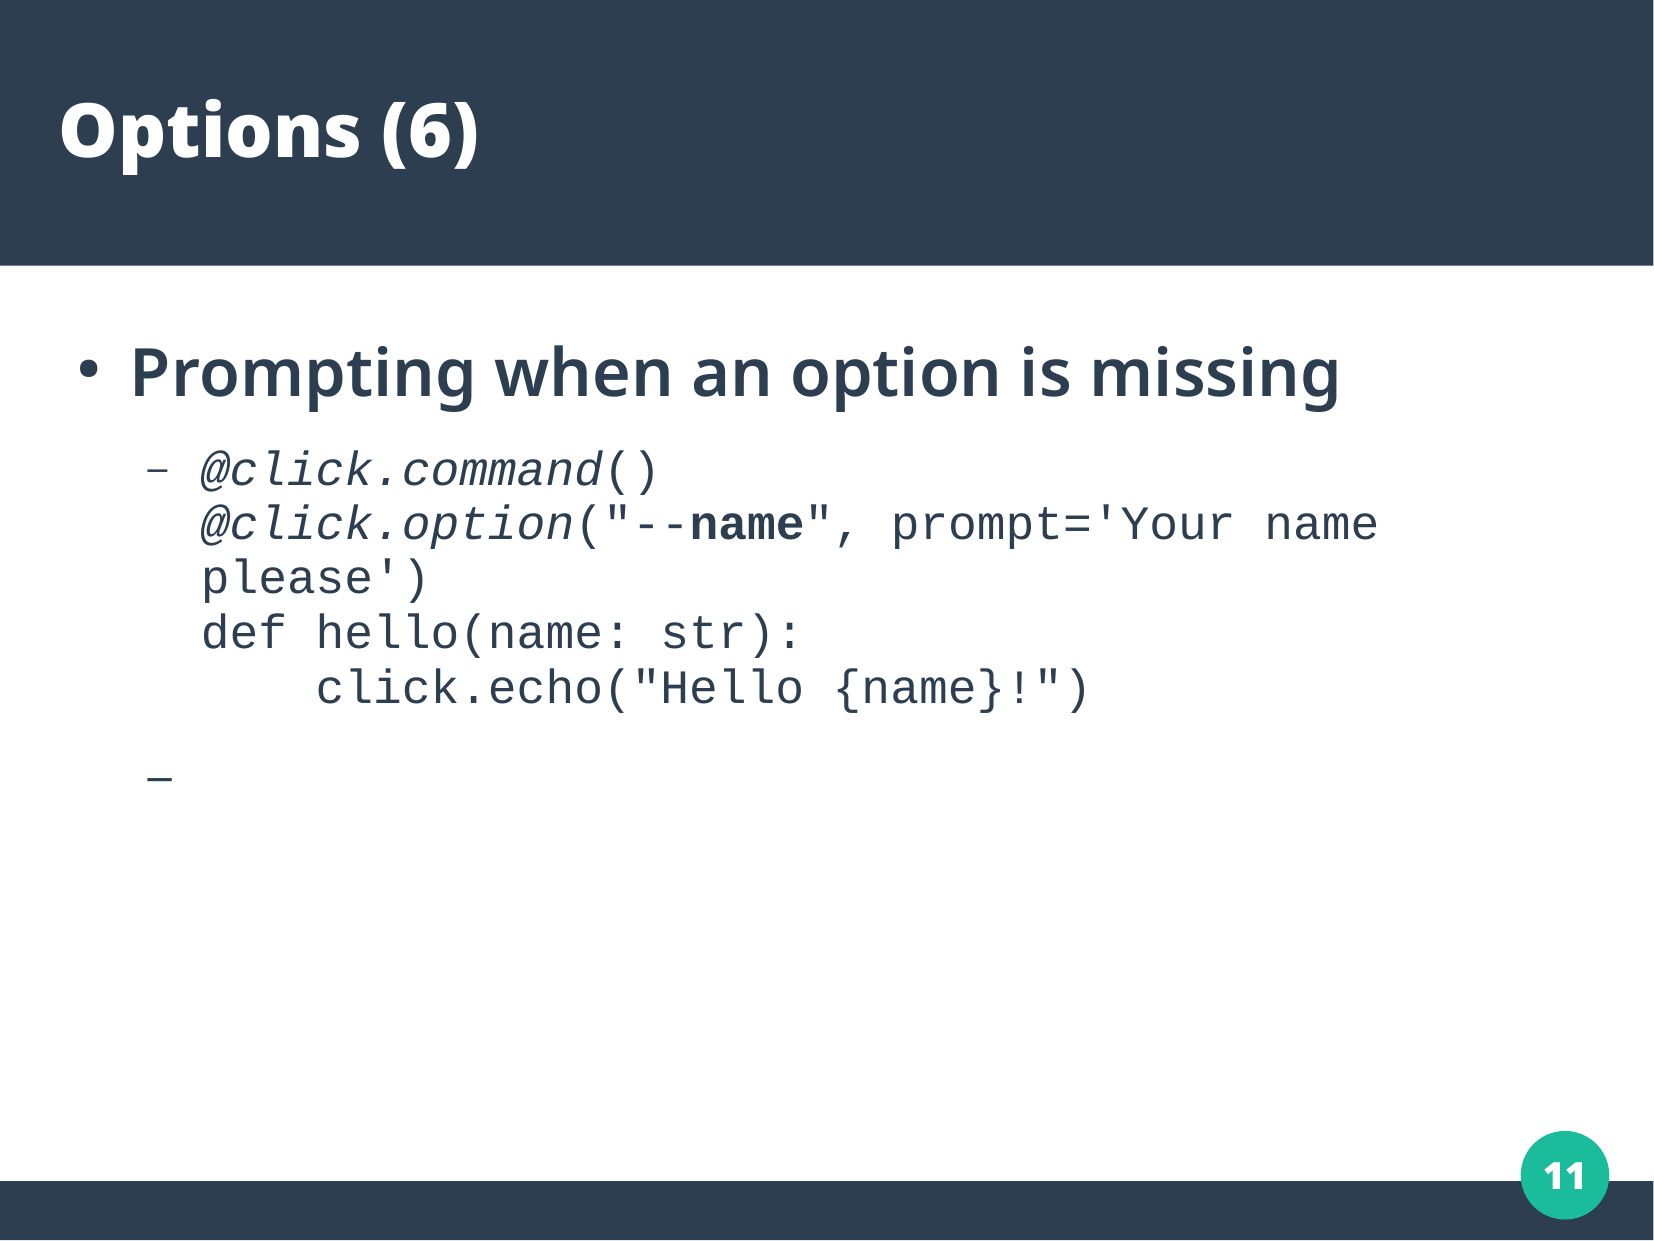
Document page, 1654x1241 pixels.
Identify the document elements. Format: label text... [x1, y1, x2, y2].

title Options (6) [59, 49, 1595, 207]
list Prompting when an option is missing @click.command() @click.option("--name", prompt='Your name please') def hello(name: str): click.echo("Hello {name}!") [59, 324, 1595, 1152]
